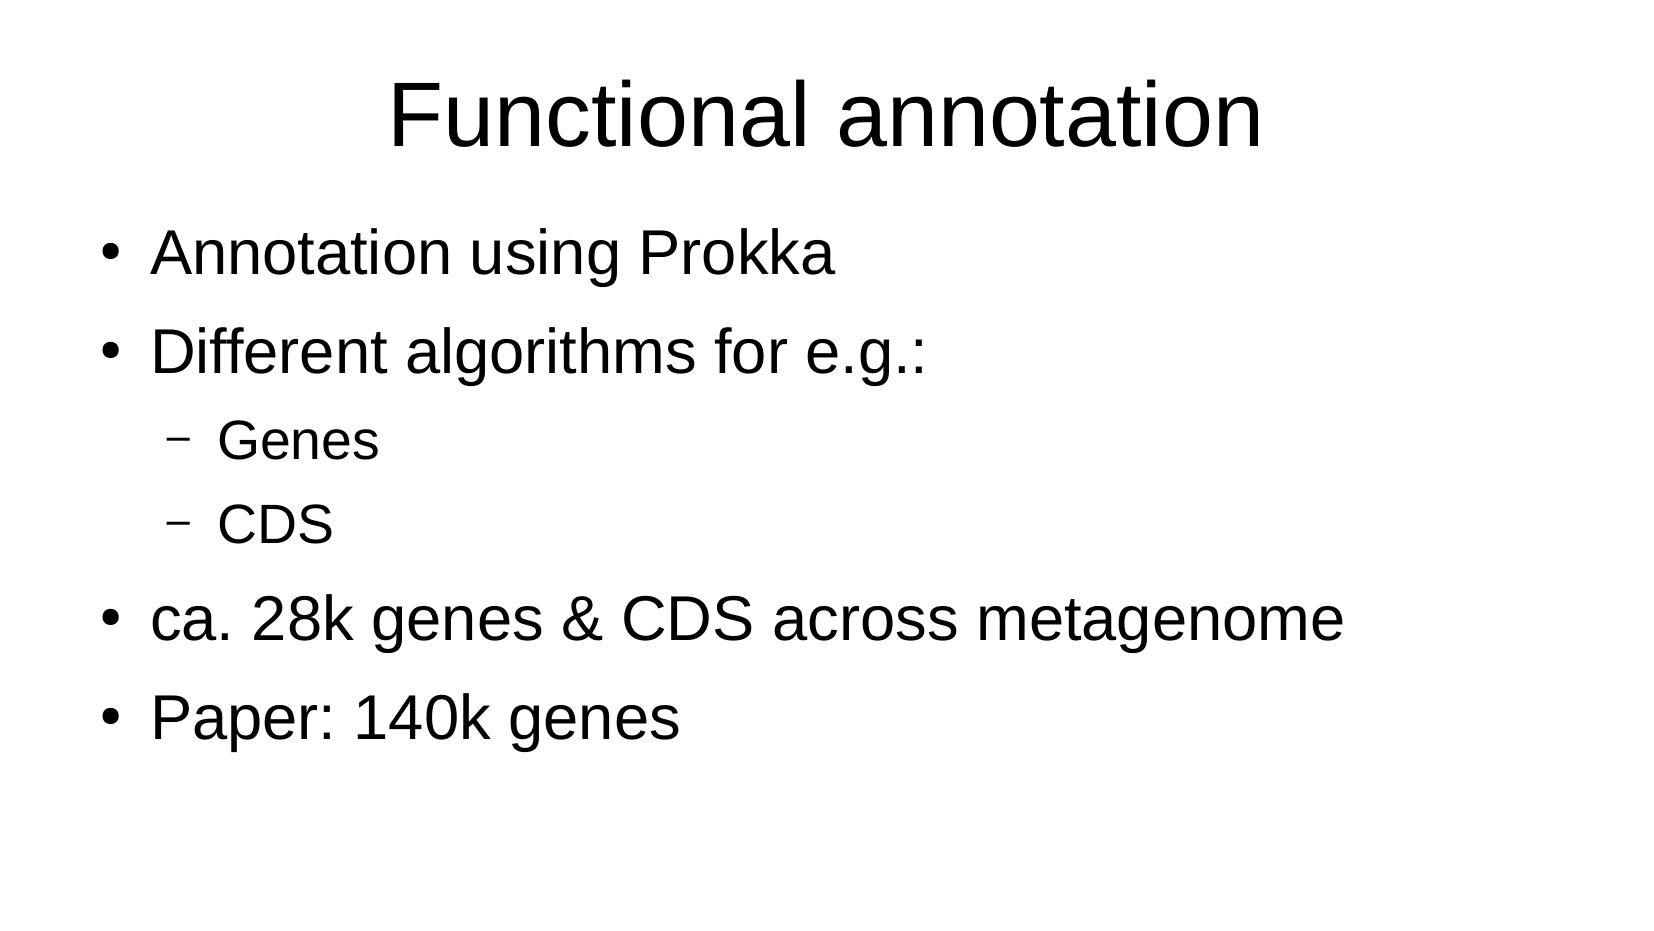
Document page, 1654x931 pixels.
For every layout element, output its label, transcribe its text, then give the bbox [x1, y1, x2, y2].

list Annotation using Prokka Different algorithms for e.g.: Genes CDS ca. 28k genes & CDS across metagenome Paper: 140k genes [82, 217, 1571, 758]
title Functional annotation [82, 37, 1571, 193]
